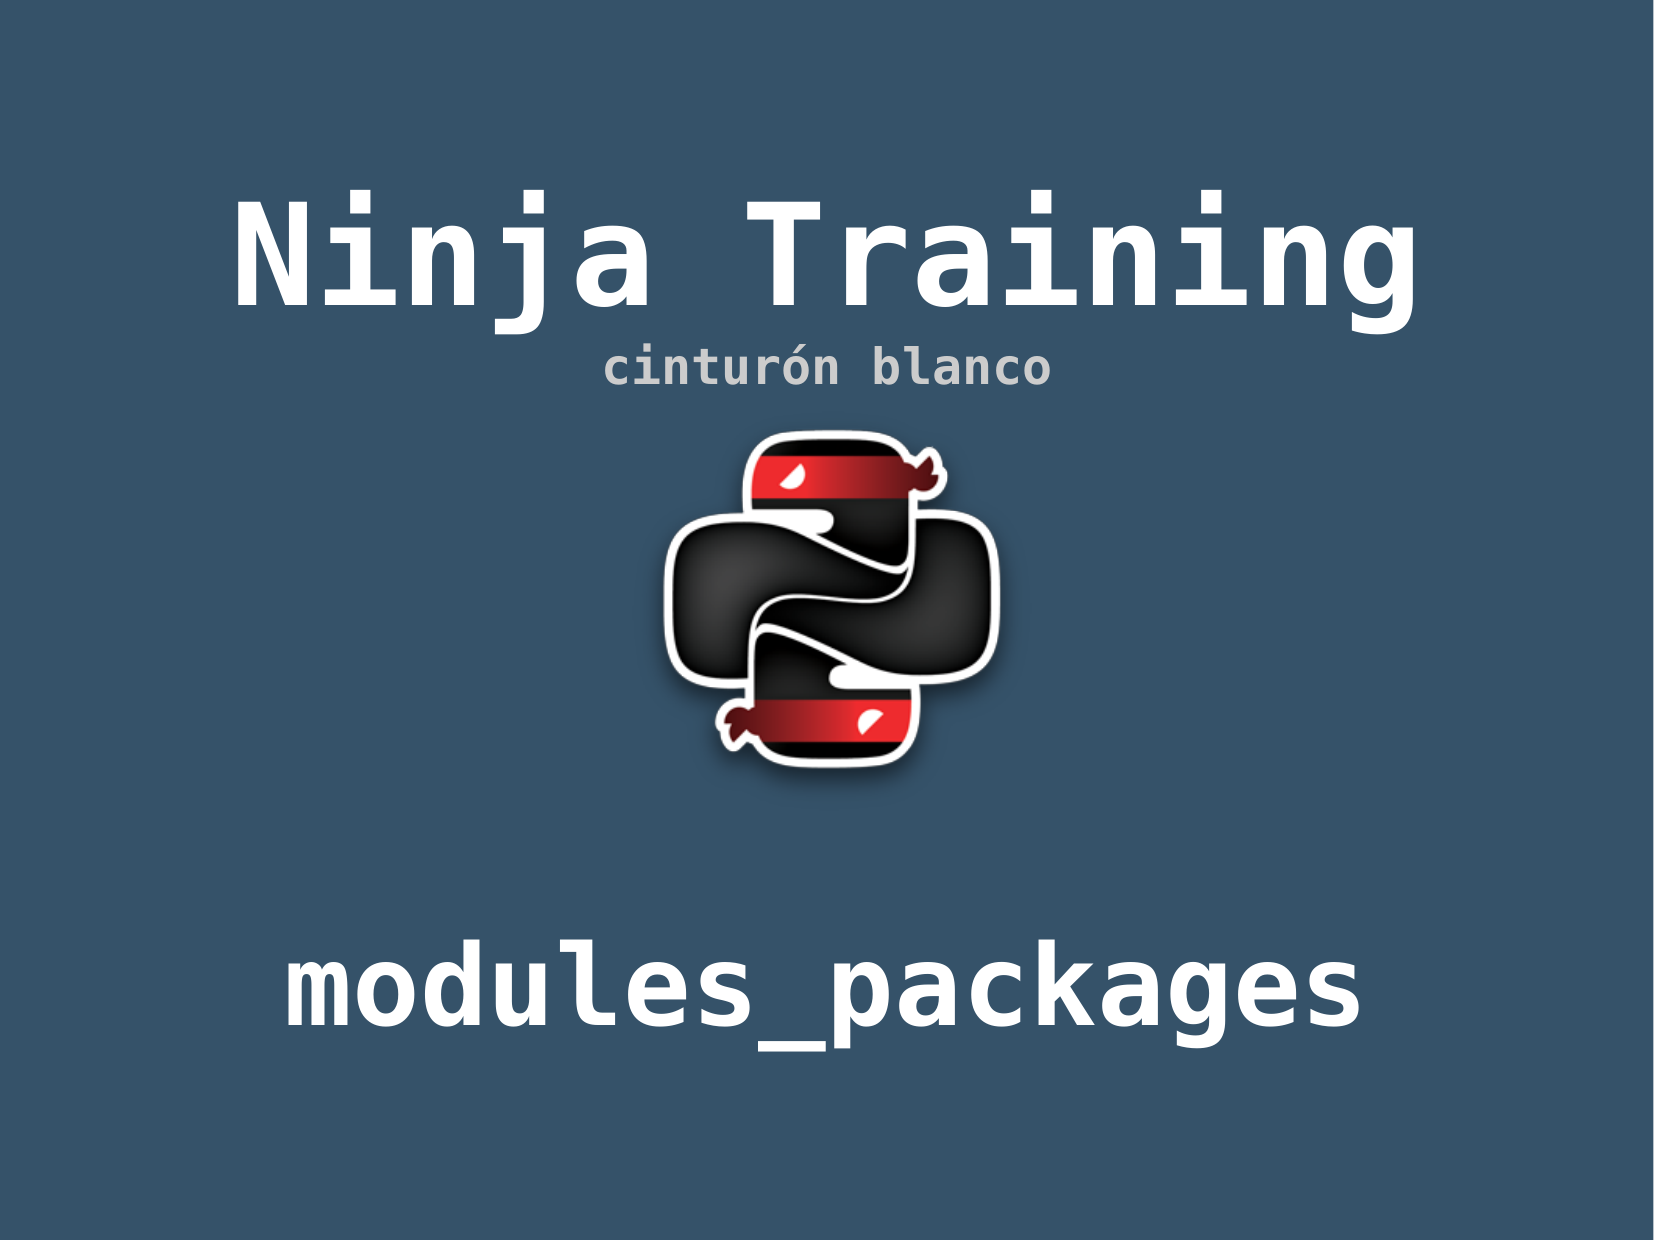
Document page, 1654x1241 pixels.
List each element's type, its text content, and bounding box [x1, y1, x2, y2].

subtitle Ninja Training cinturón blanco modules_packages [82, 9, 1571, 1216]
picture [632, 411, 1032, 812]
